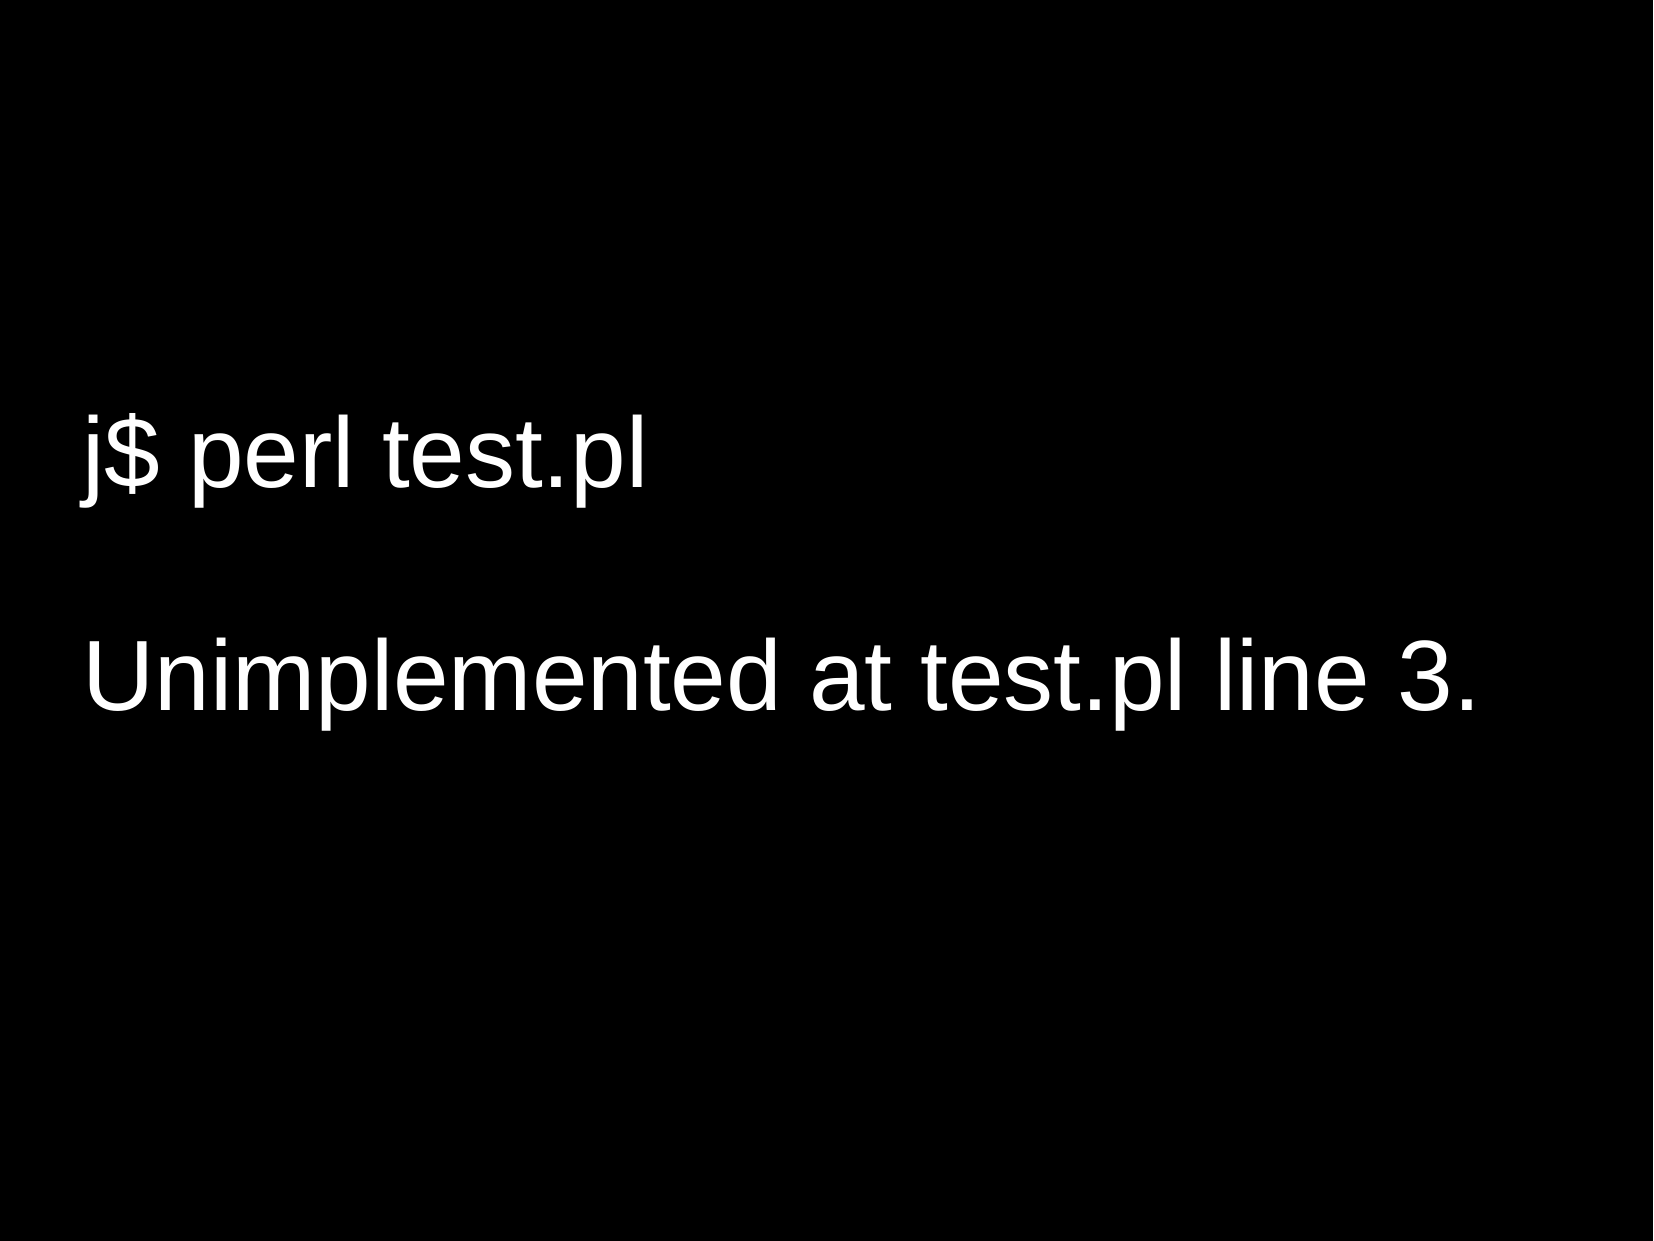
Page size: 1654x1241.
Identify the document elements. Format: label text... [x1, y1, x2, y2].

title j$ perl test.pl Unimplemented at test.pl line 3. [82, 101, 1571, 1140]
